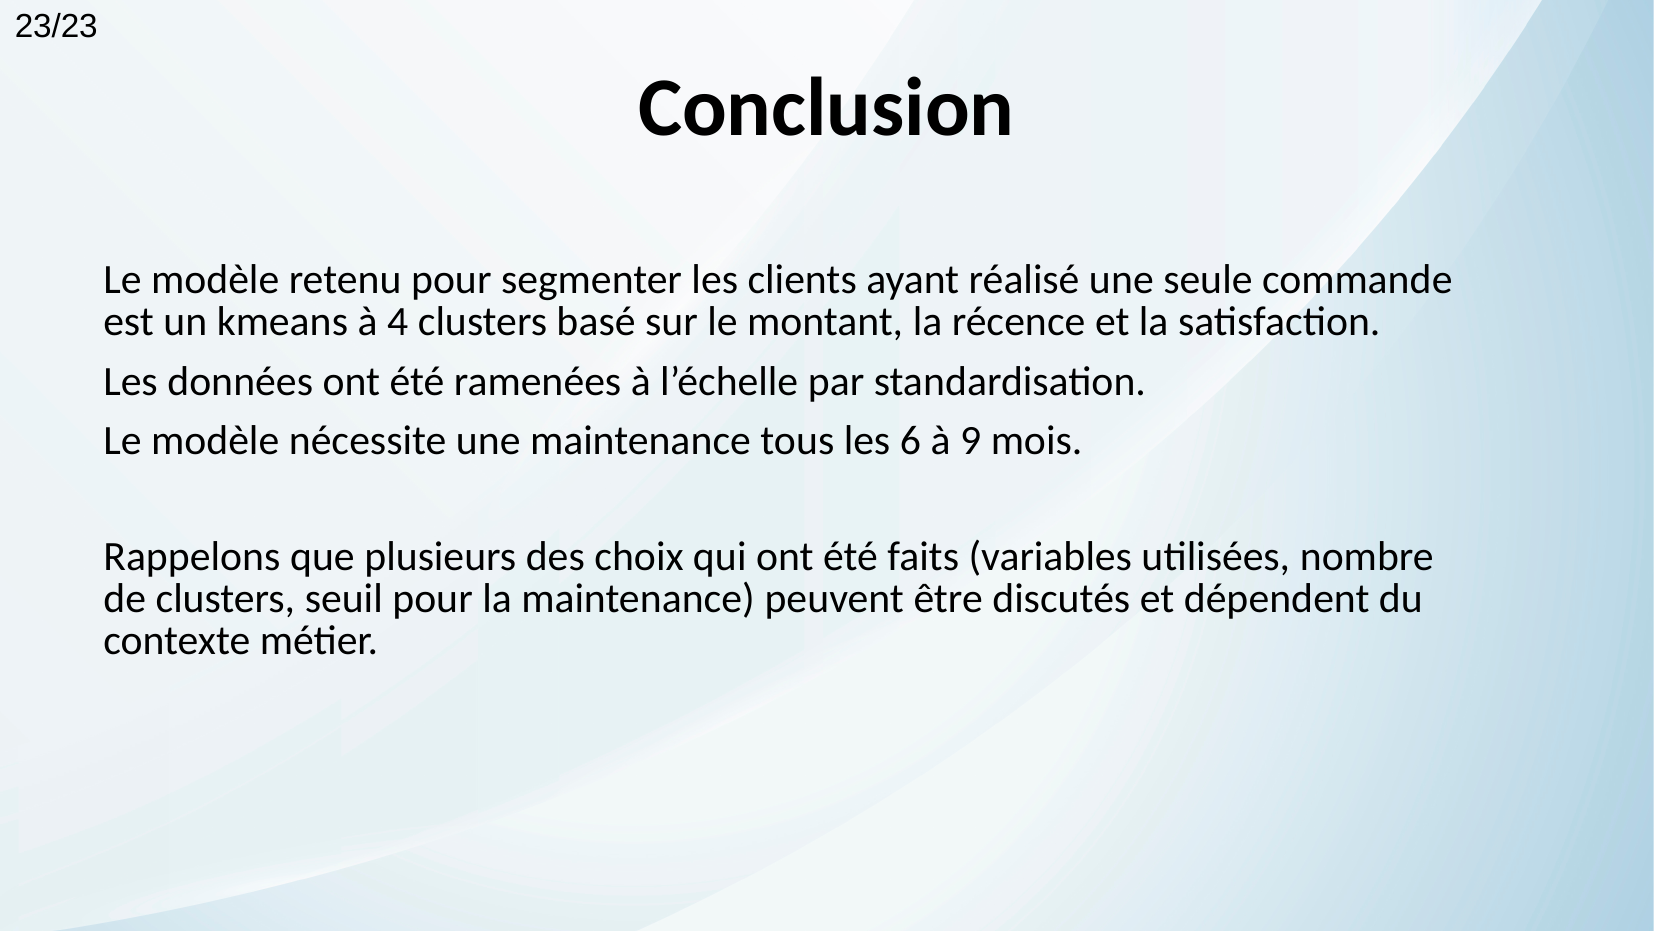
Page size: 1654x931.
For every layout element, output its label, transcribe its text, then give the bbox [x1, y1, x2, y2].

picture [0, 0, 1654, 931]
text_box Le modèle retenu pour segmenter les clients ayant réalisé une seule commande est un kmeans à 4 clusters basé sur le montant, la récence et la satisfaction. Les données ont été ramenées à l’échelle par standardisation. Le modèle nécessite une maintenance tous les 6 à 9 mois. [88, 255, 1477, 473]
text_box 23/23 [0, 0, 119, 60]
title Conclusion [82, 37, 1571, 193]
text_box Rappelons que plusieurs des choix qui ont été faits (variables utilisées, nombre de clusters, seuil pour la maintenance) peuvent être discutés et dépendent du contexte métier. [88, 531, 1477, 709]
